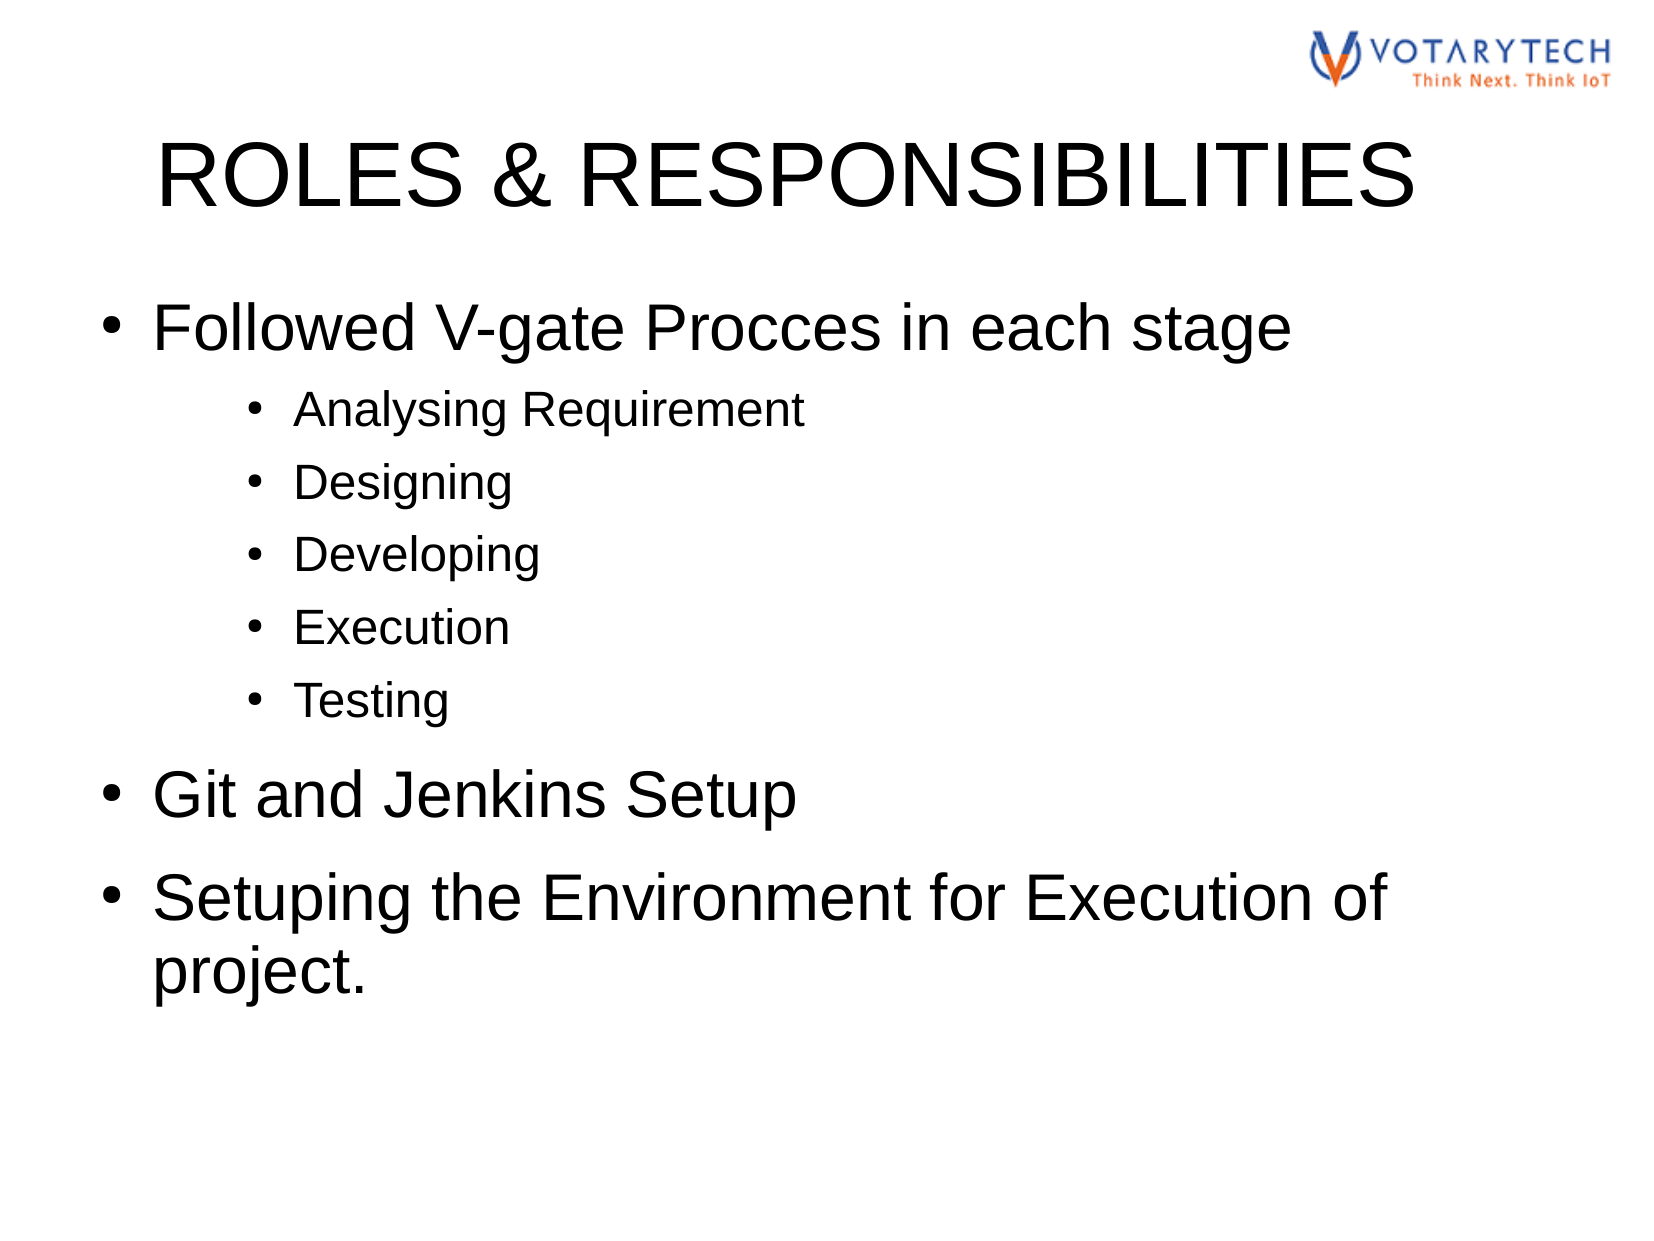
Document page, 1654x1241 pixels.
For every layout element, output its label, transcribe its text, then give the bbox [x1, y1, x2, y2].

title ROLES & RESPONSIBILITIES [43, 71, 1532, 279]
list Followed V-gate Procces in each stage Analysing Requirement Designing Developing Execution Testing Git and Jenkins Setup Setuping the Environment for Execution of project. [82, 290, 1571, 1010]
picture [1300, 26, 1619, 95]
